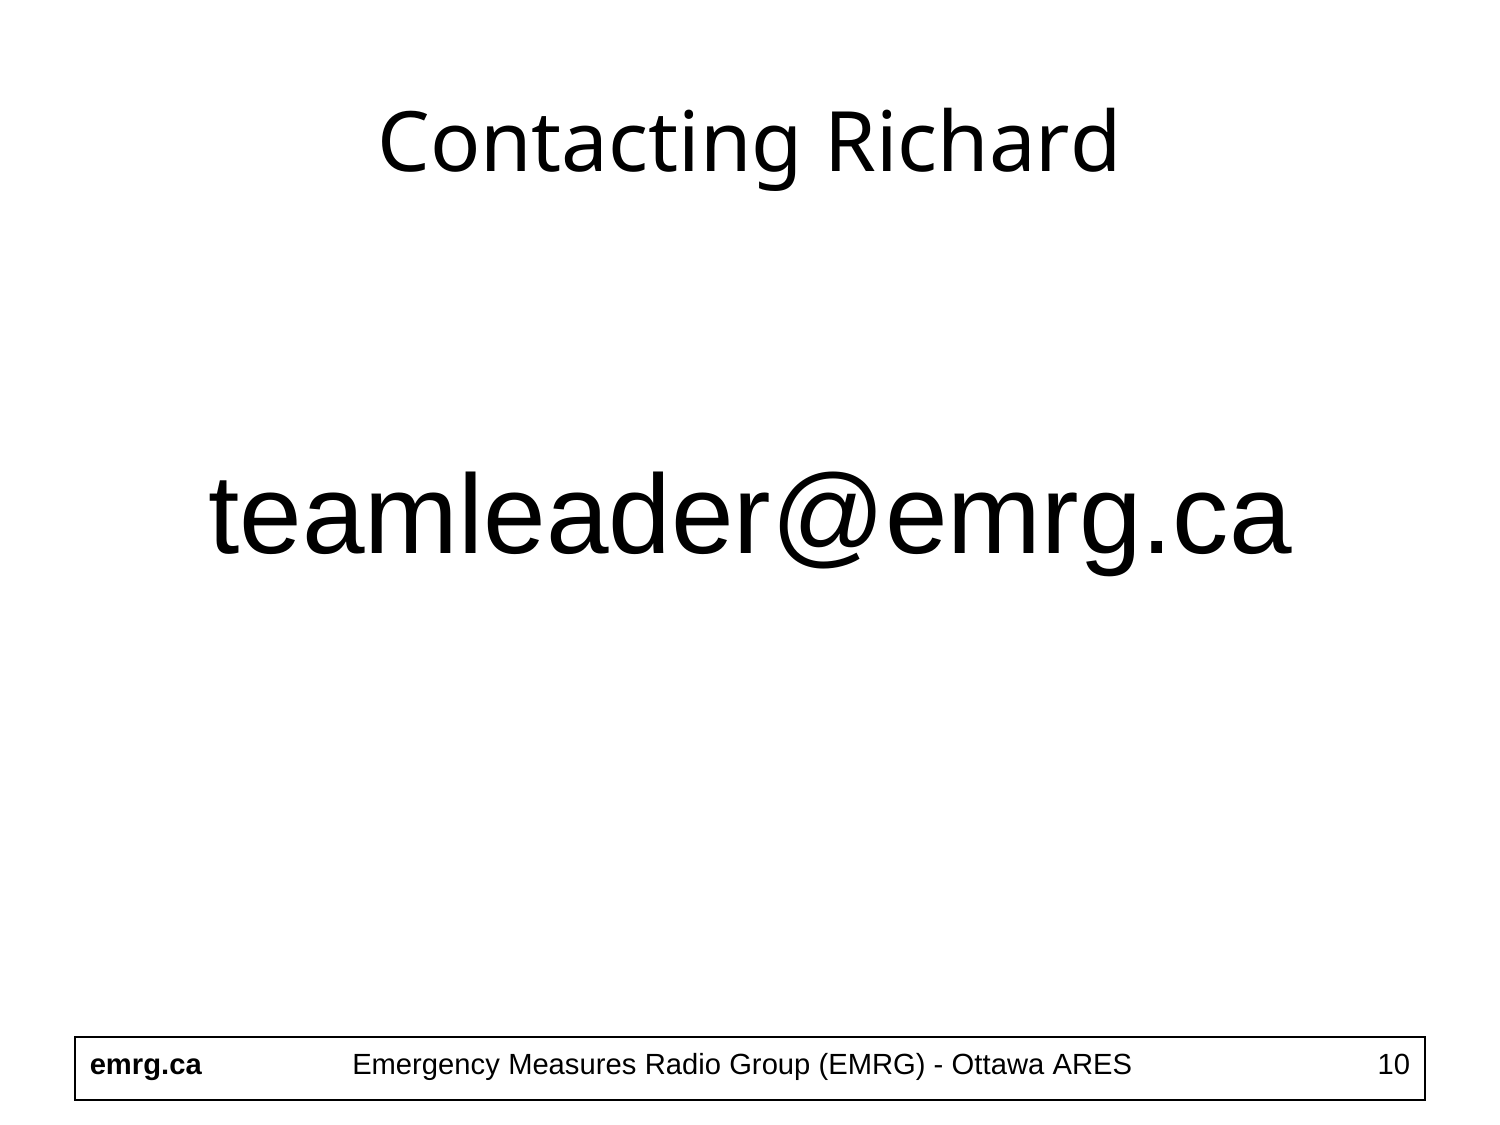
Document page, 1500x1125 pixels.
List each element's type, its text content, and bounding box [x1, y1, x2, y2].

list teamleader@emrg.ca [75, 262, 1426, 1006]
text_box <number> [1246, 1037, 1426, 1103]
title Contacting Richard [75, 45, 1426, 233]
text_box Emergency Measures Radio Group (EMRG) - Ottawa ARES [247, 1037, 1238, 1103]
